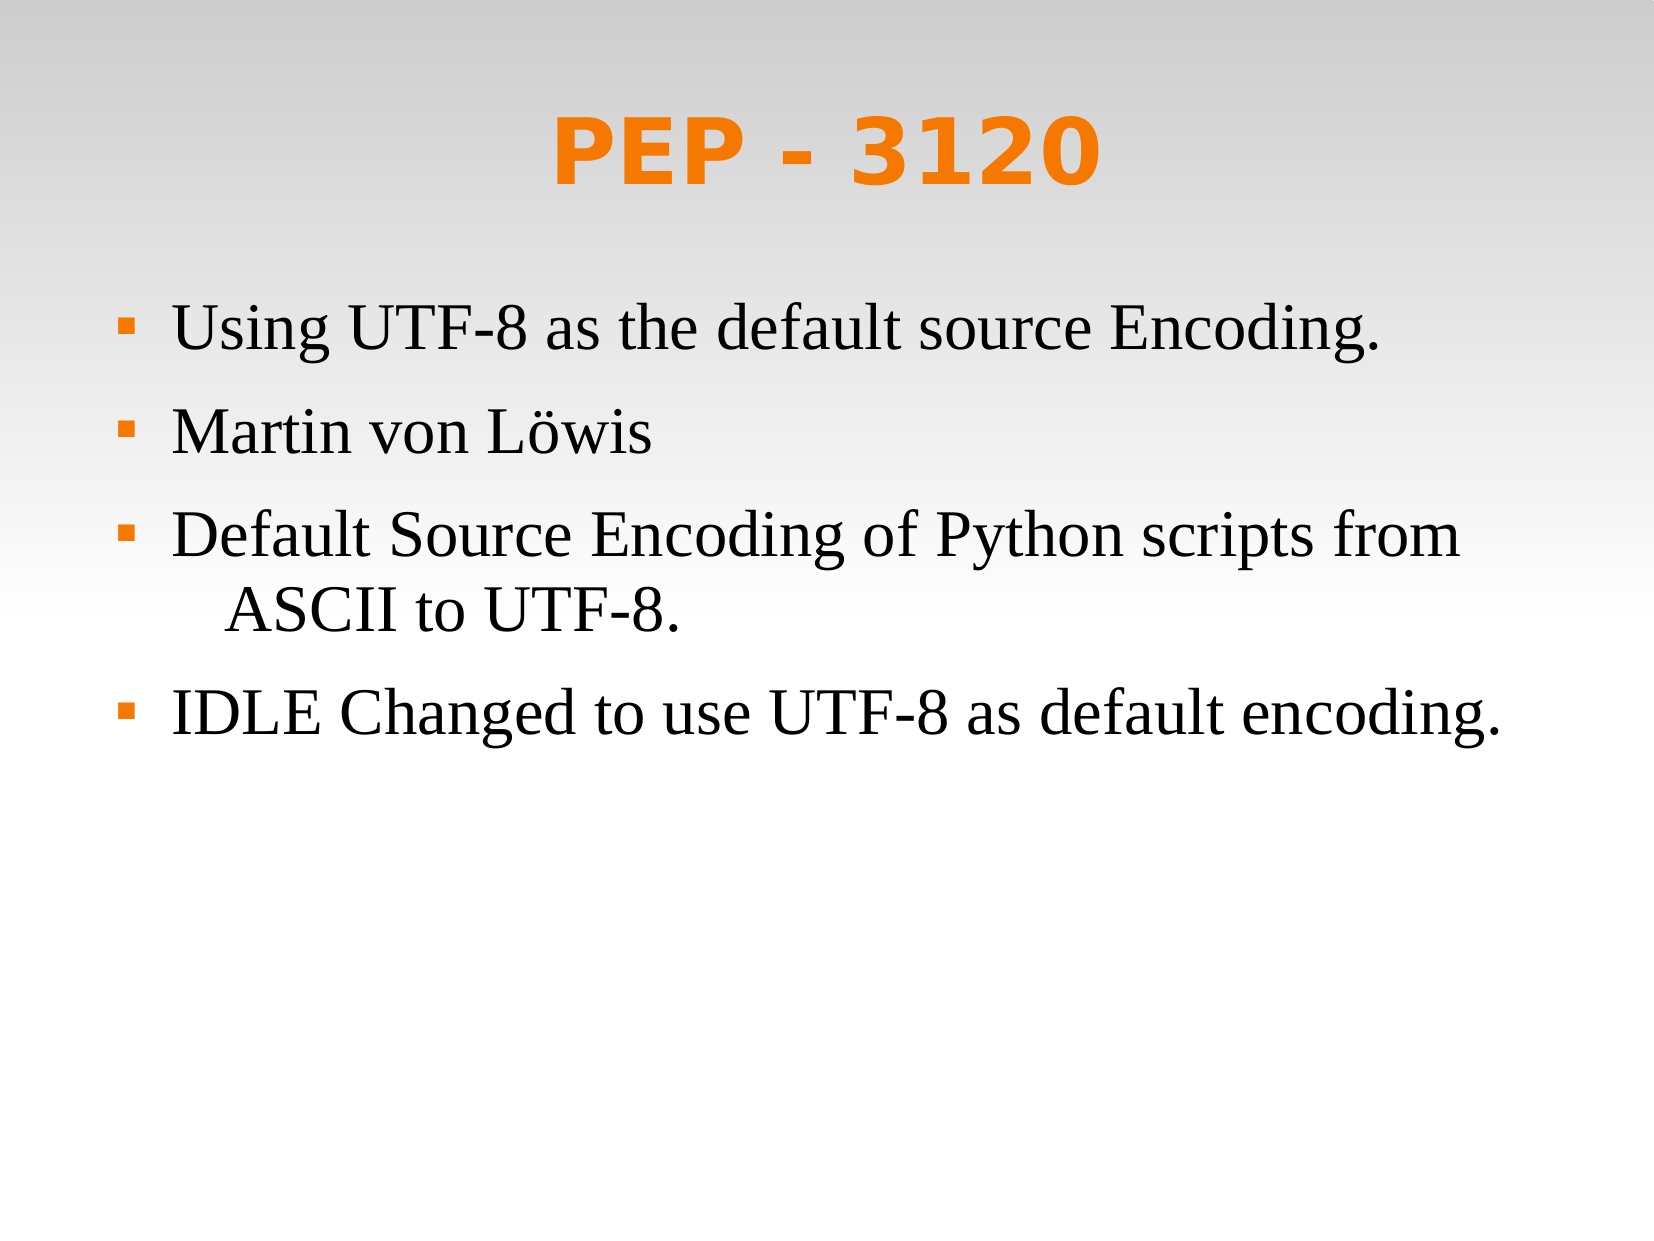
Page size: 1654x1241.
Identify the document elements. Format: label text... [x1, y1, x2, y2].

title PEP - 3120 [82, 56, 1571, 250]
list Using UTF-8 as the default source Encoding. Martin von Löwis Default Source Encoding of Python scripts from ASCII to UTF-8. IDLE Changed to use UTF-8 as default encoding. [82, 290, 1571, 1094]
